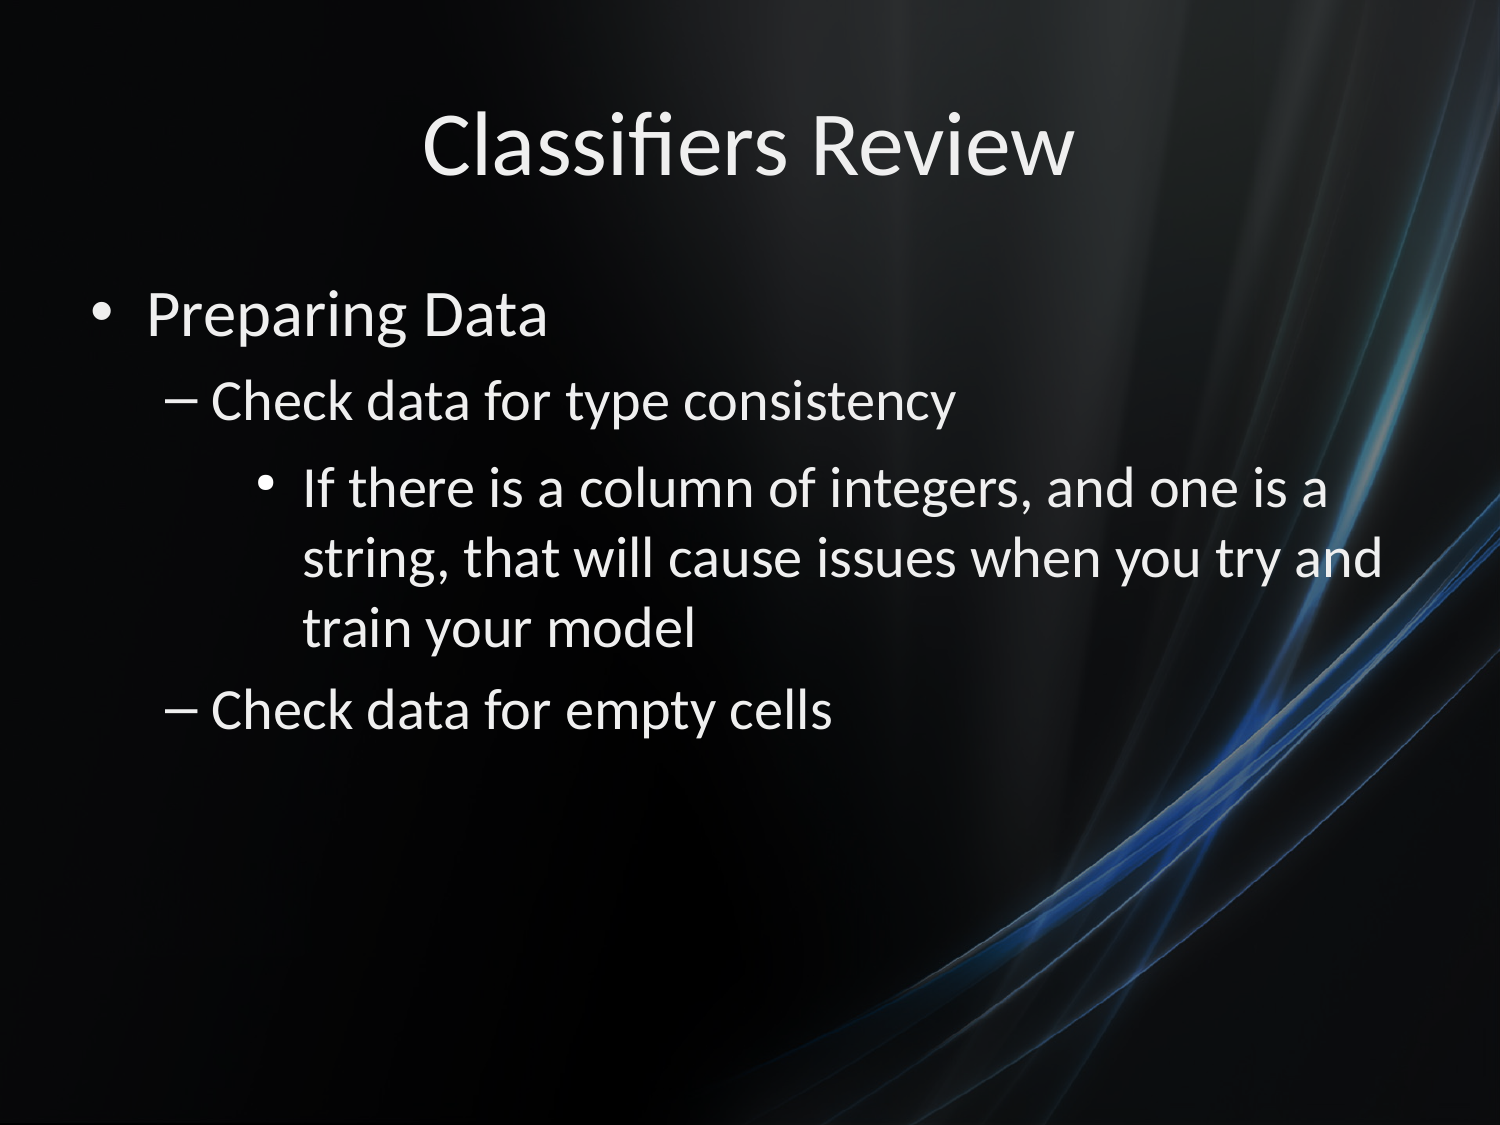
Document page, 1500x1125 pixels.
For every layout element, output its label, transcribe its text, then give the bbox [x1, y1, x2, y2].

list Preparing Data Check data for type consistency If there is a column of integers, and one is a string, that will cause issues when you try and train your model Check data for empty cells [75, 262, 1425, 1005]
picture [0, 0, 1500, 1125]
title Classifiers Review [75, 45, 1425, 233]
